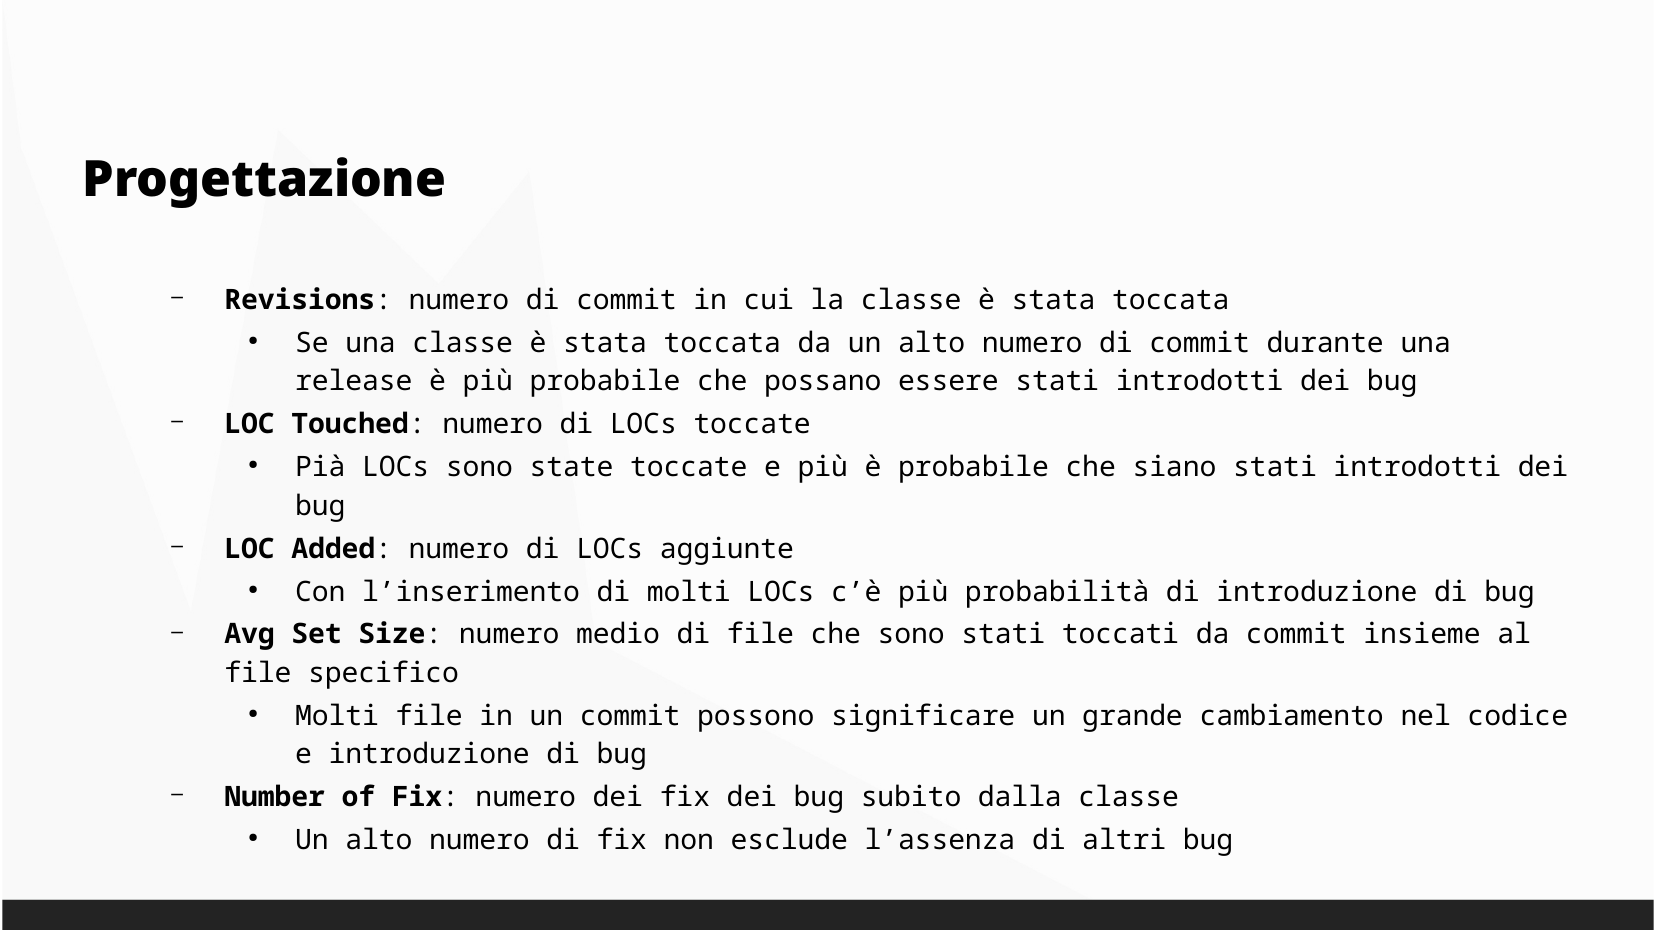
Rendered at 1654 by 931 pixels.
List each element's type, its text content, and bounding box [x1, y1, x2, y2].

list Revisions: numero di commit in cui la classe è stata toccata Se una classe è stata toccata da un alto numero di commit durante una release è più probabile che possano essere stati introdotti dei bug LOC Touched: numero di LOCs toccate Pià LOCs sono state toccate e più è probabile che siano stati introdotti dei bug LOC Added: numero di LOCs aggiunte Con l’inserimento di molti LOCs c’è più probabilità di introduzione di bug Avg Set Size: numero medio di file che sono stati toccati da commit insieme al file specifico Molti file in un commit possono significare un grande cambiamento nel codice e introduzione di bug Number of Fix: numero dei fix dei bug subito dalla classe Un alto numero di fix non esclude l’assenza di altri bug [82, 279, 1571, 820]
title Progettazione [82, 99, 1571, 255]
picture [2, 0, 1654, 931]
